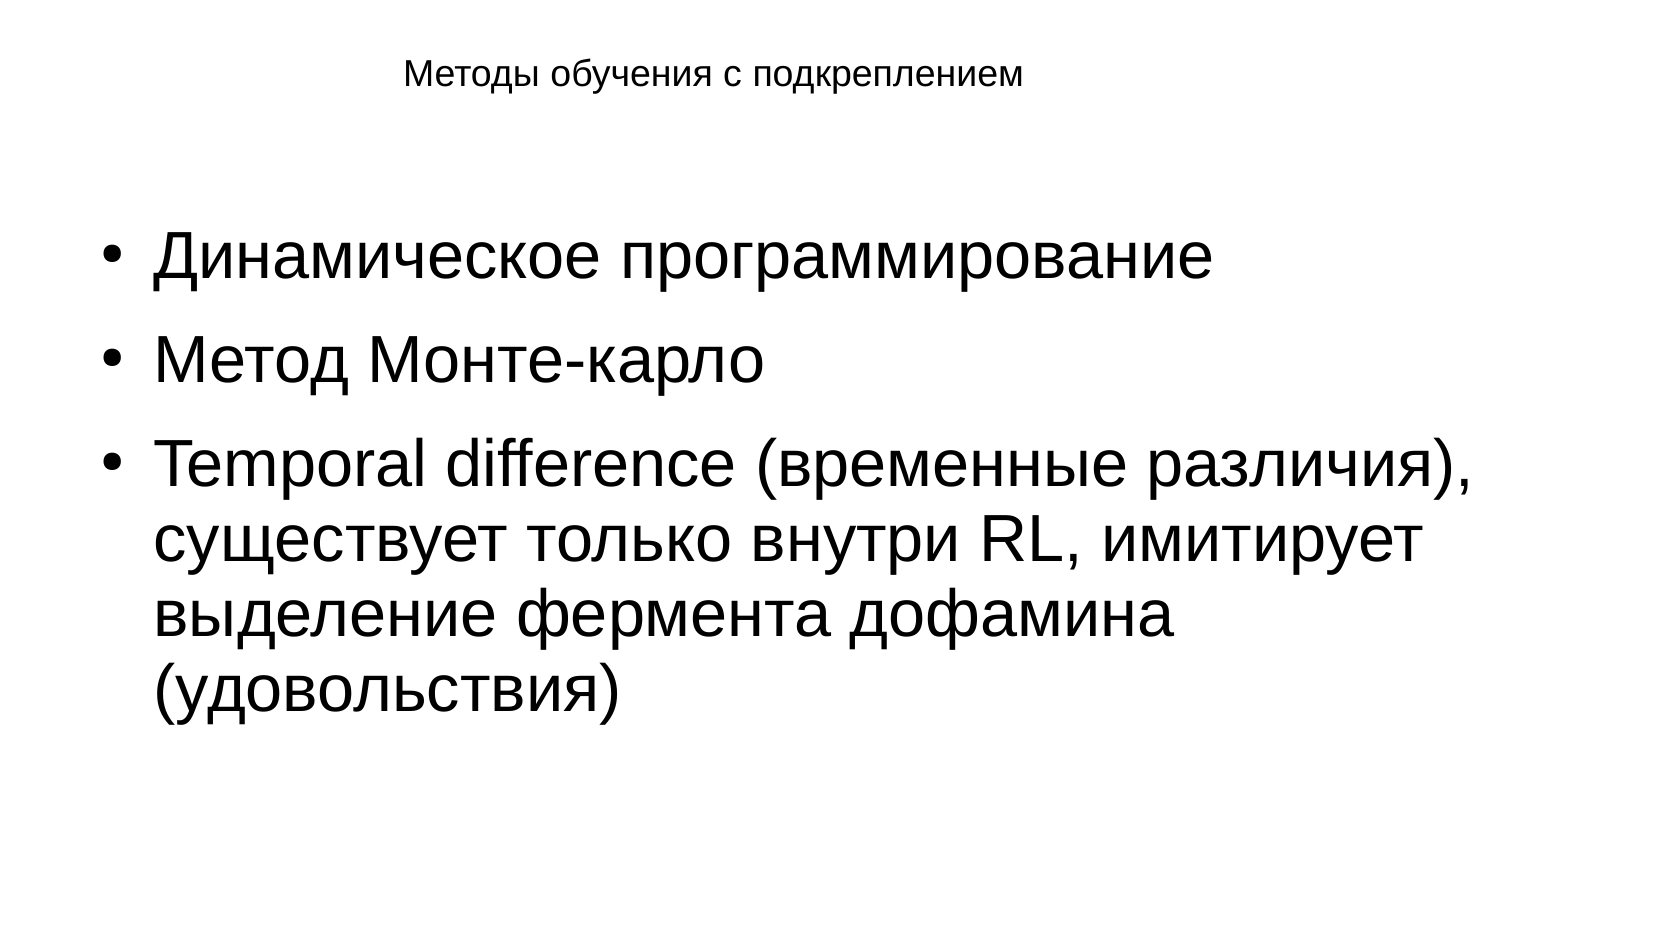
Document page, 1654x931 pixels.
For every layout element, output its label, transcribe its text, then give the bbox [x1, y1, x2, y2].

list Динамическое программирование Метод Монте-карло Temporal difference (временные различия), существует только внутри RL, имитирует выделение фермента дофамина (удовольствия) [82, 217, 1571, 758]
text_box Методы обучения с подкреплением [388, 45, 1040, 102]
